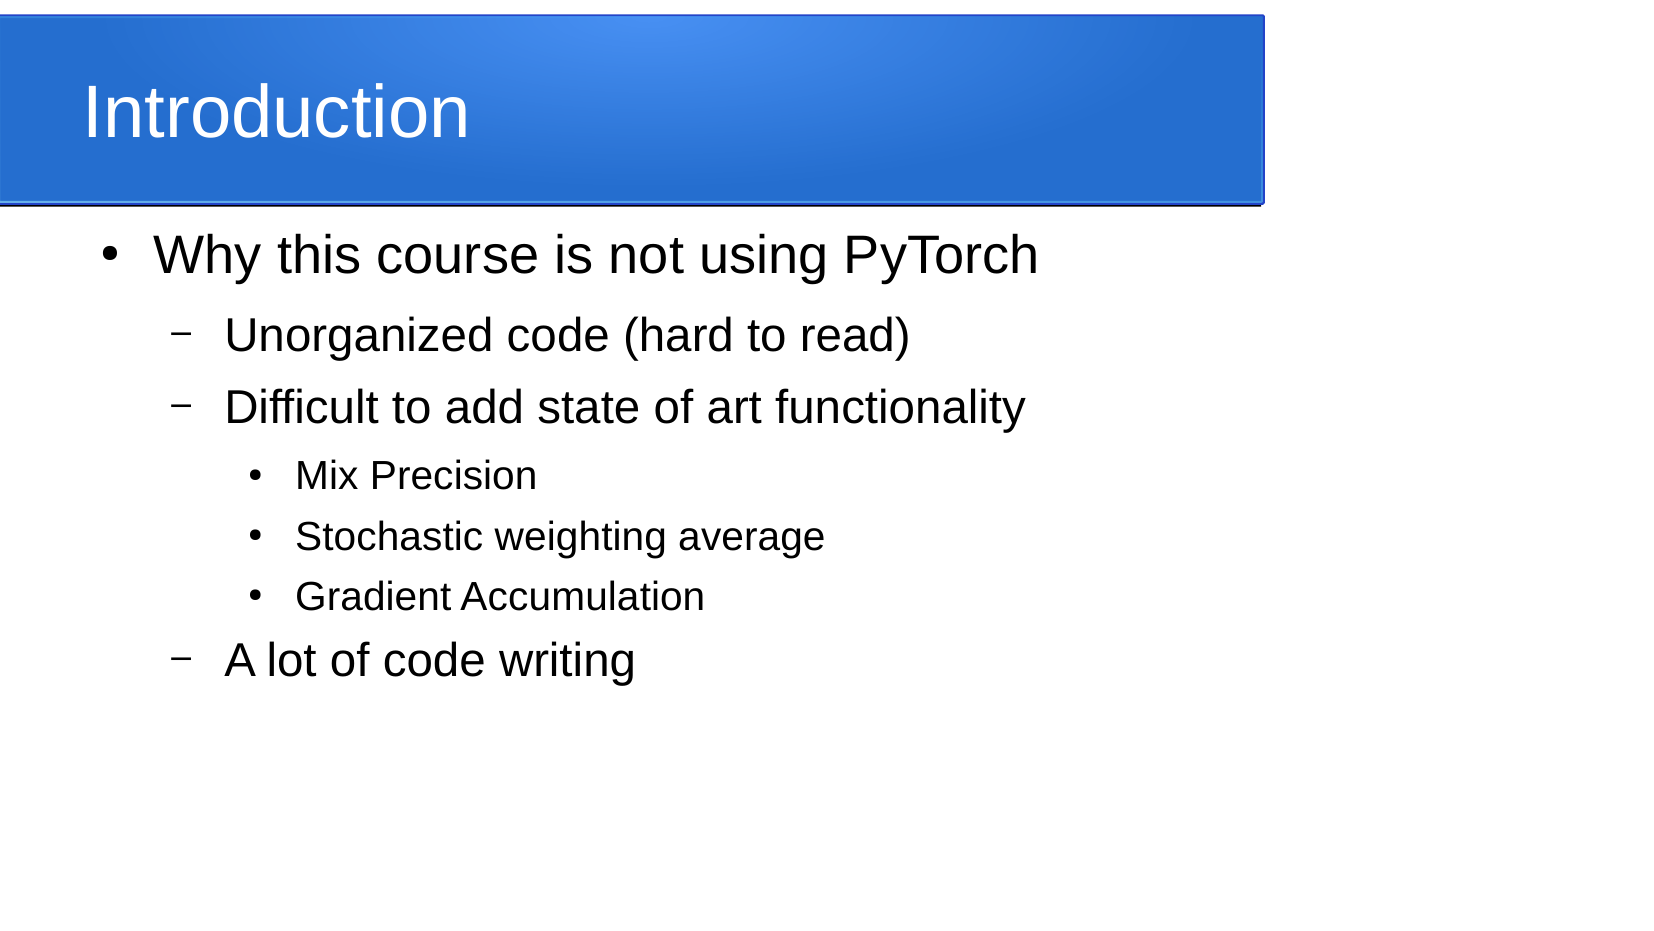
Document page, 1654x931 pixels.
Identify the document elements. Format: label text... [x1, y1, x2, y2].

list Why this course is not using PyTorch Unorganized code (hard to read) Difficult to add state of art functionality Mix Precision Stochastic weighting average Gradient Accumulation A lot of code writing [82, 224, 1571, 764]
title Introduction [82, 35, 1235, 189]
